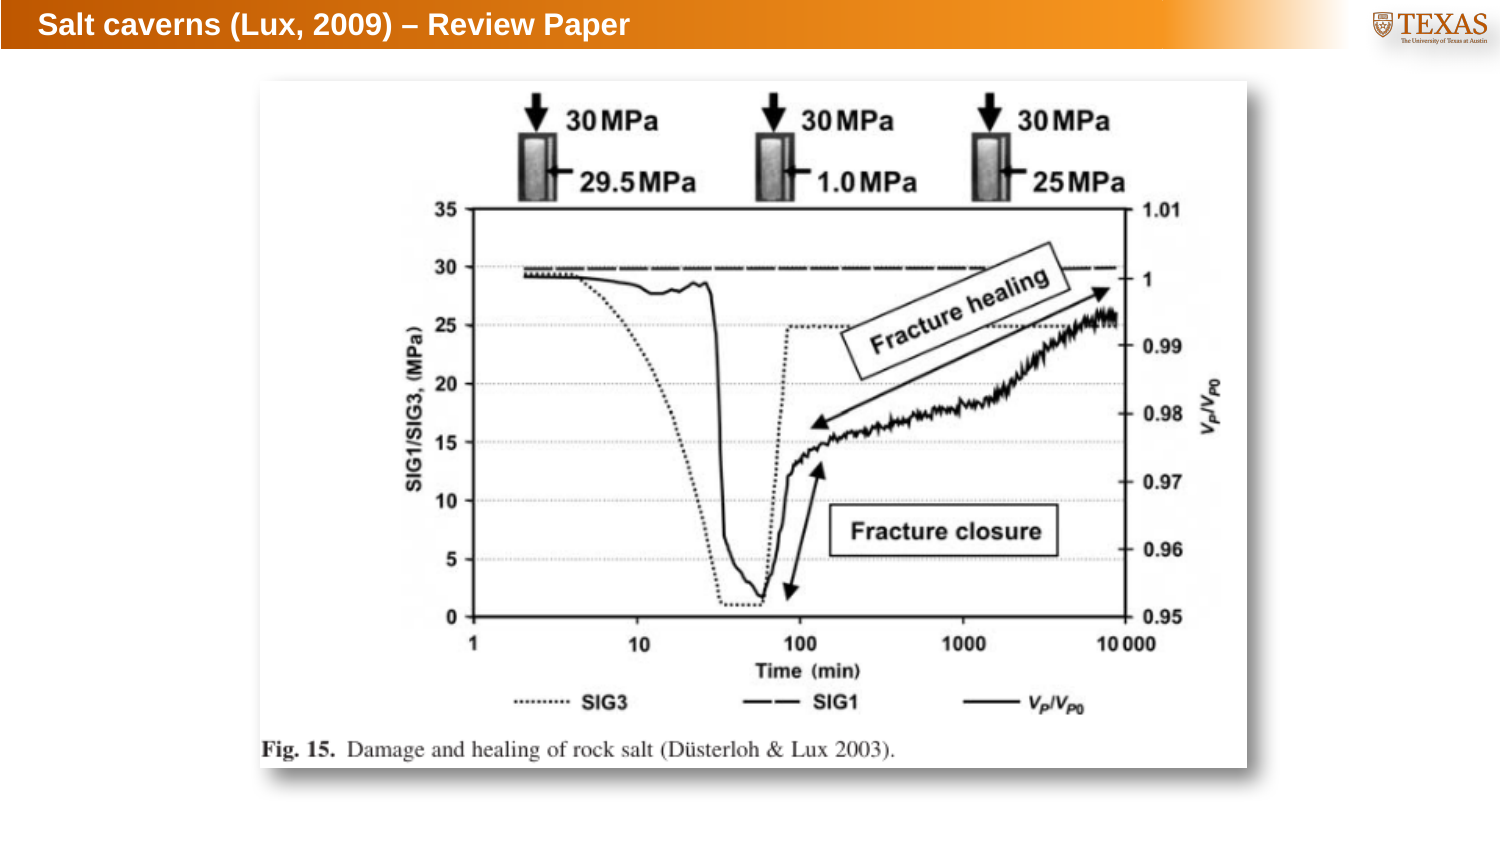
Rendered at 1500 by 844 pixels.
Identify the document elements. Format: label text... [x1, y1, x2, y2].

picture [1348, 0, 1500, 68]
picture [260, 81, 1247, 768]
title Salt caverns (Lux, 2009) – Review Paper [37, 0, 1126, 49]
